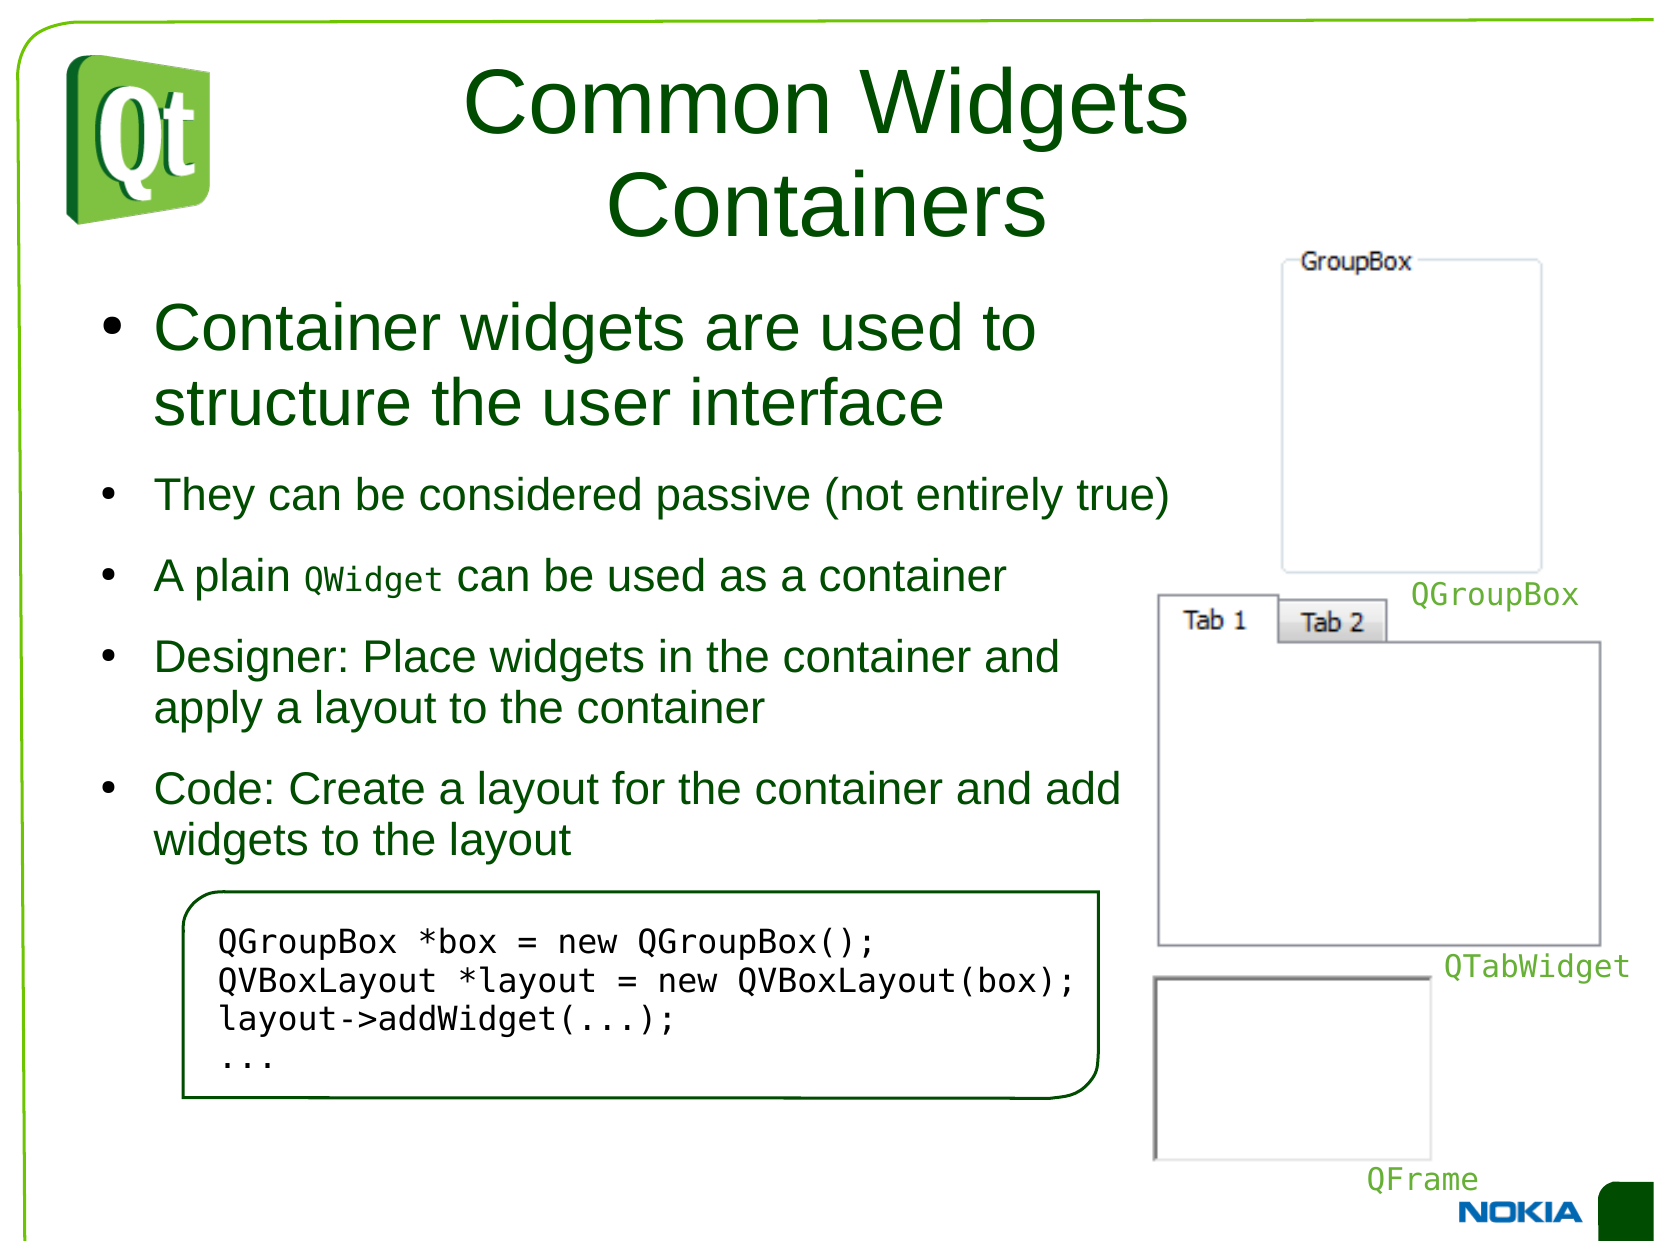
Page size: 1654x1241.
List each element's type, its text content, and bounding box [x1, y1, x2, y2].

text_box QFrame [1351, 1154, 1495, 1206]
picture [1151, 590, 1609, 952]
text_box QGroupBox [1396, 568, 1595, 621]
picture [1277, 245, 1548, 579]
text_box QGroupBox *box = new QGroupBox(); QVBoxLayout *layout = new QVBoxLayout(box); layout->addWidget(...); ... [202, 915, 1093, 1085]
picture [1459, 1201, 1583, 1223]
text_box QTabWidget [1429, 941, 1647, 993]
title Common Widgets Containers [82, 50, 1571, 256]
list Container widgets are used to structure the user interface They can be considered passive (not entirely true) A plain QWidget can be used as a container Designer: Place widgets in the container and apply a layout to the container Code: Create a layout for the container and add widgets to the layout [82, 290, 1182, 1094]
list Container widgets are used to structure the user interface They can be considered passive (not entirely true) A plain QWidget can be used as a container Designer: Place widgets in the container and apply a layout to the container Code: Create a layout for the container and add widgets to the layout [185, 894, 1096, 1094]
picture [1151, 974, 1435, 1164]
picture [66, 55, 82, 225]
